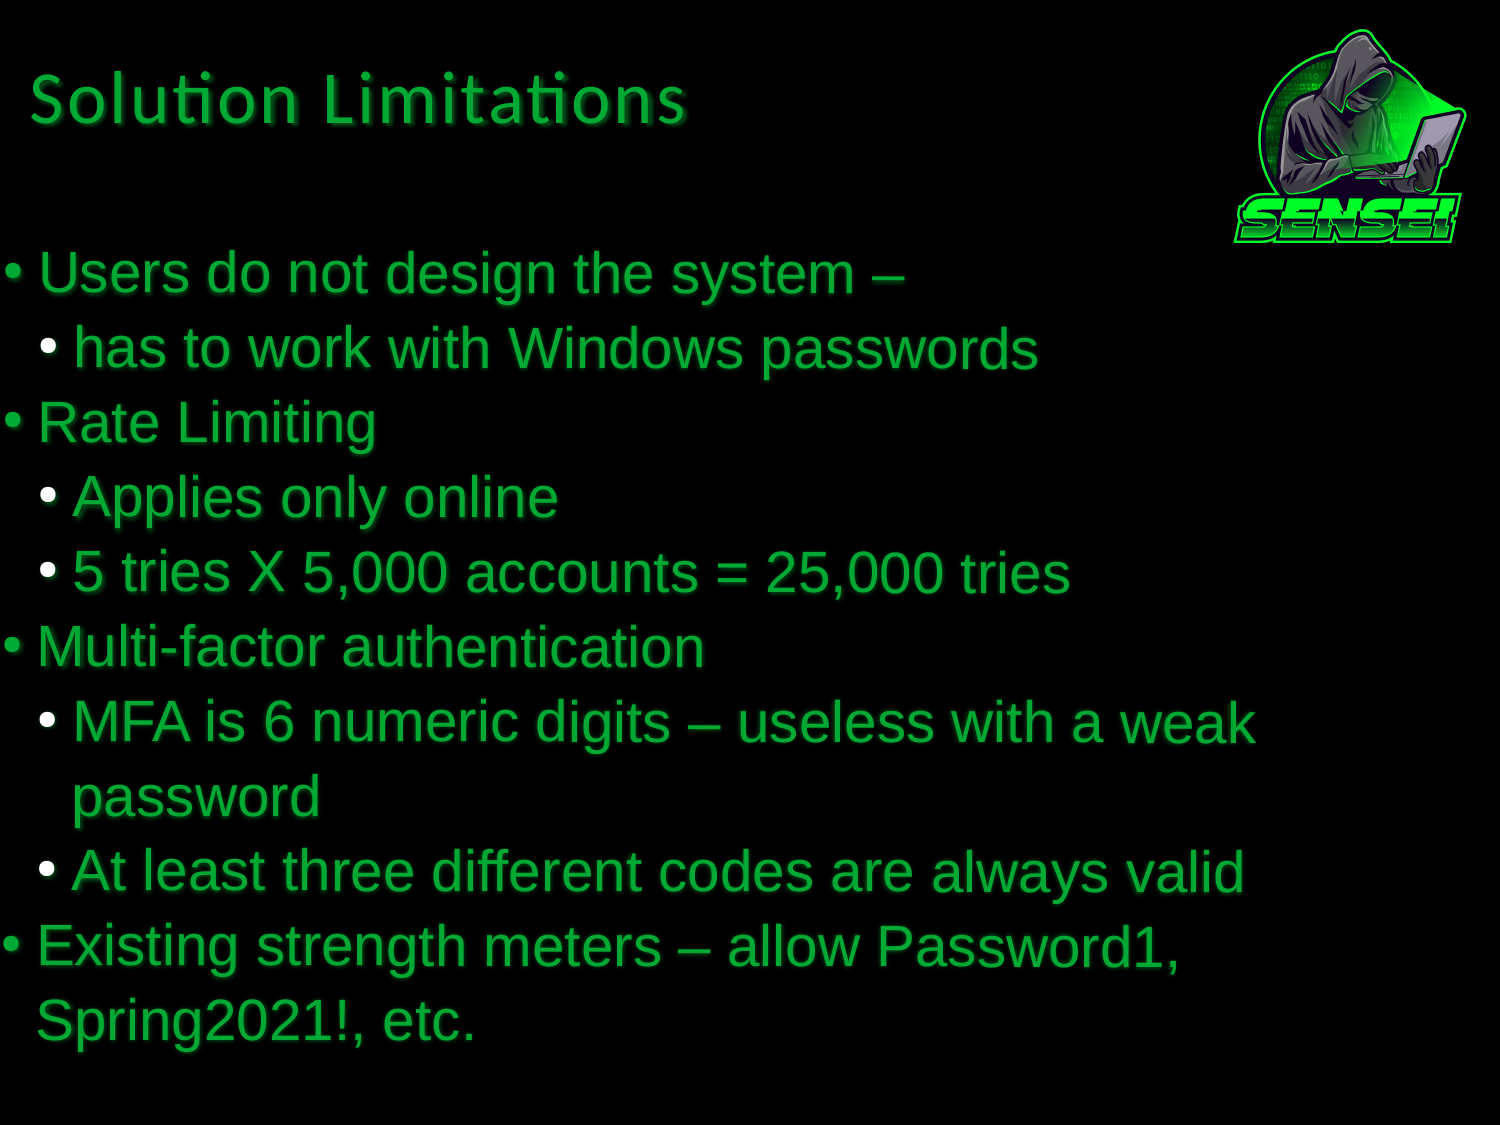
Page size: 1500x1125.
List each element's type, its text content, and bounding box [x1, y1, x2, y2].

text_box Solution Limitations [15, 29, 945, 180]
text_box Users do not design the system – has to work with Windows passwords Rate Limiting Applies only online 5 tries X 5,000 accounts = 25,000 tries Multi-factor authentication MFA is 6 numeric digits – useless with a weak password At least three different codes are always valid Existing strength meters – allow Password1, Spring2021!, etc. [0, 222, 1495, 1125]
picture [1215, 29, 1495, 227]
